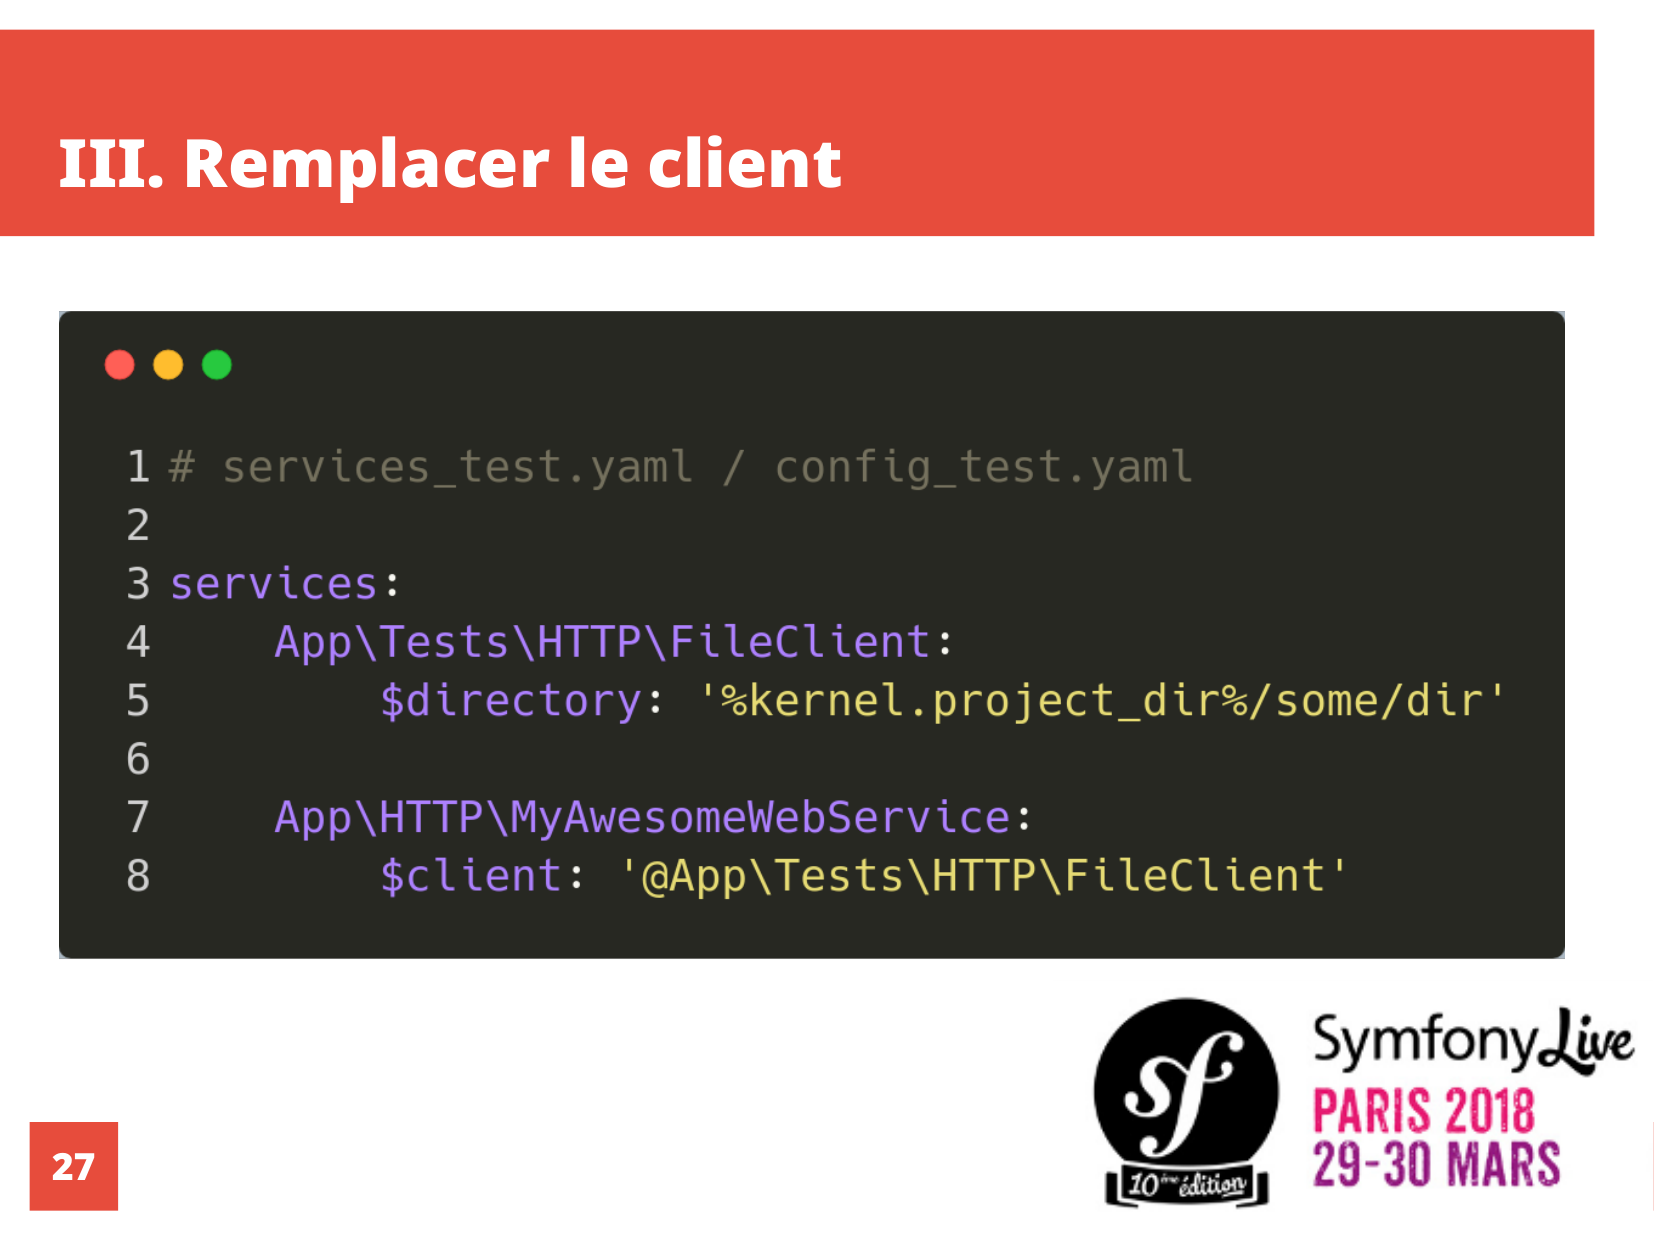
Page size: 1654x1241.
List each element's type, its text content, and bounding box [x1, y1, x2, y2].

picture [1053, 979, 1654, 1241]
title III. Remplacer le client [59, 59, 1595, 207]
picture [59, 310, 1565, 960]
